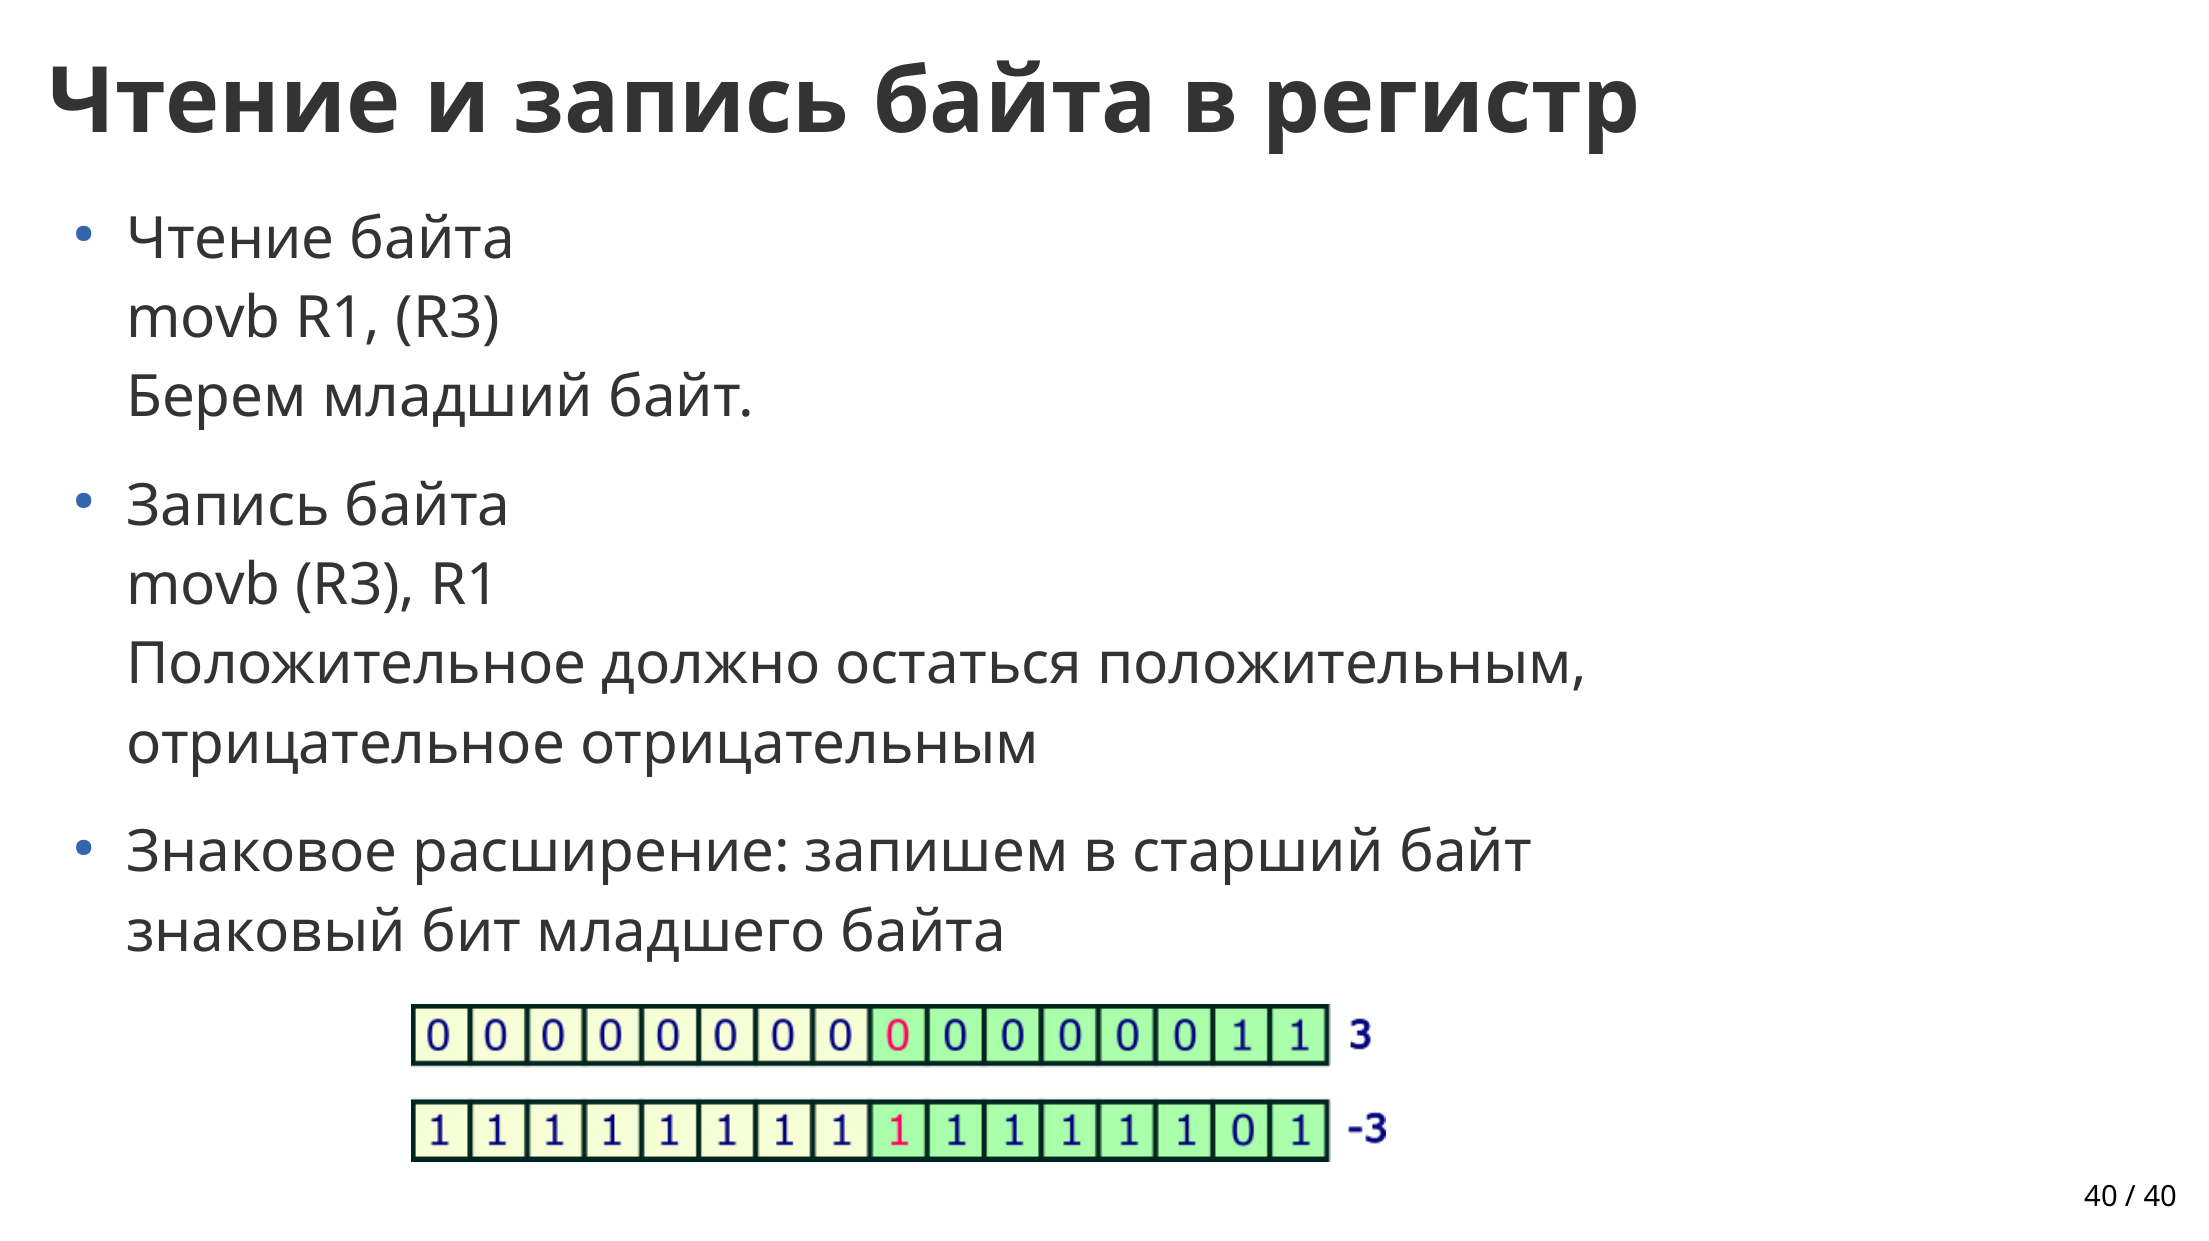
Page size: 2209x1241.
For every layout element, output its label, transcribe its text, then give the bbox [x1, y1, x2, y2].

title Чтение и запись байта в регистр [48, 34, 2174, 160]
picture [411, 1004, 1386, 1162]
list Чтение байта movb R1, (R3) Берем младший байт. Запись байта movb (R3), R1 Положительное должно остаться положительным, отрицательное отрицательным Знаковое расширение: запишем в старший байт знаковый бит младшего байта [55, 195, 1690, 1177]
